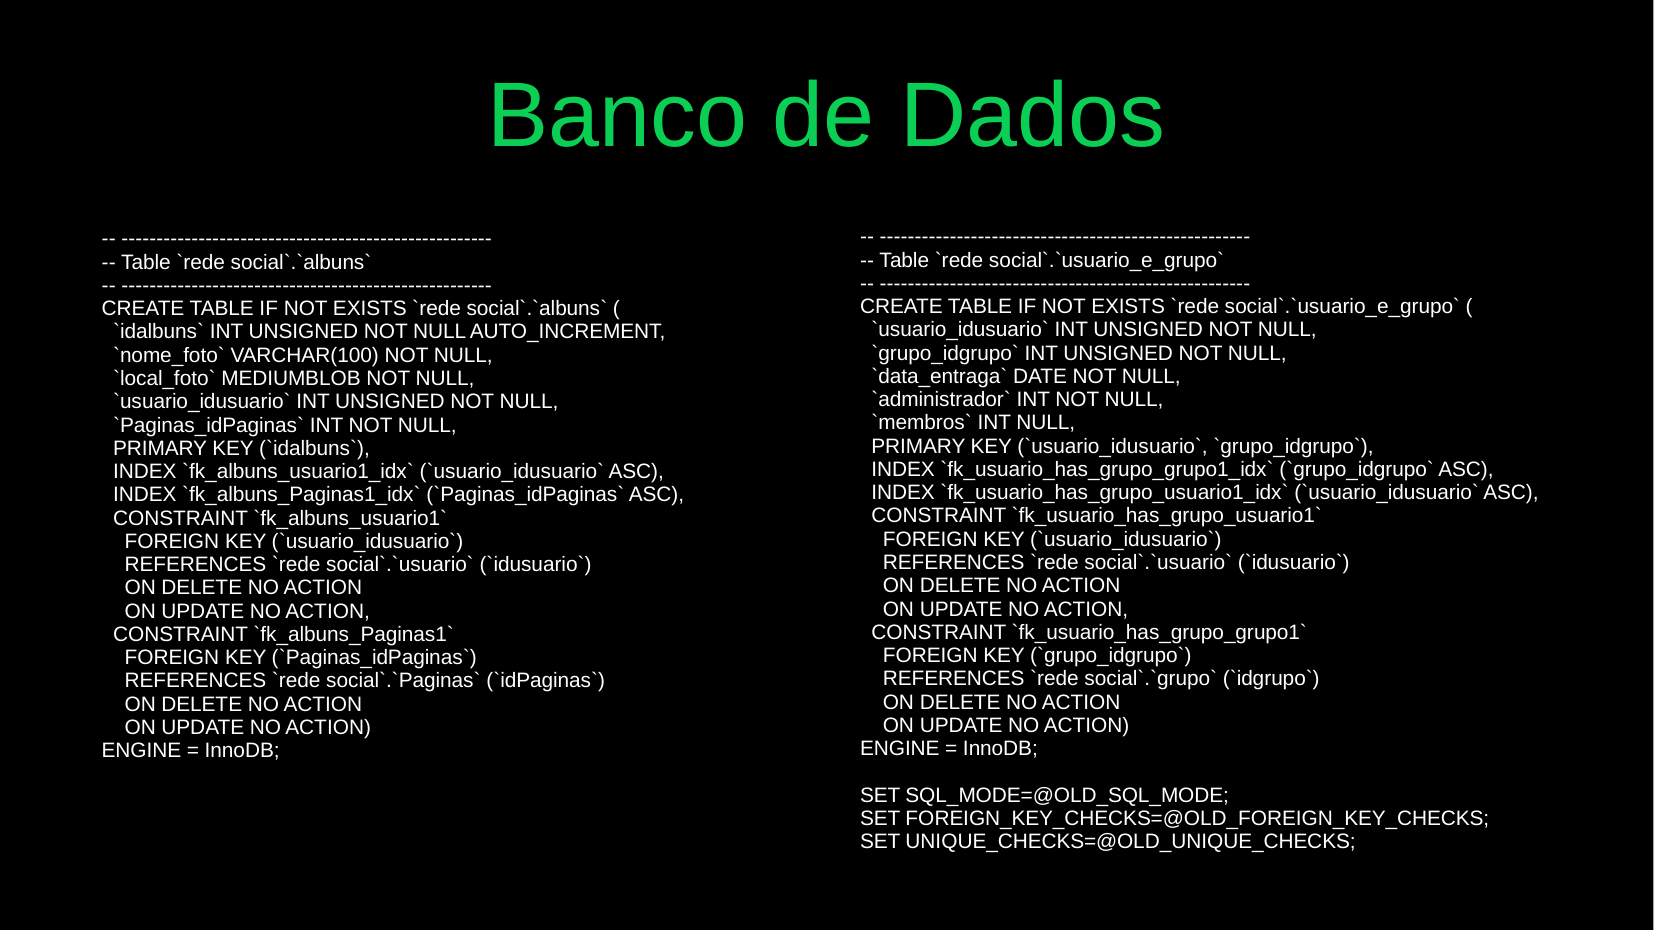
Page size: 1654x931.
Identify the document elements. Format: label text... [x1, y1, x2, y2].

title Banco de Dados [82, 37, 1571, 193]
text_box -- ----------------------------------------------------- -- Table `rede social`.`albuns` -- ----------------------------------------------------- CREATE TABLE IF NOT EXISTS `rede social`.`albuns` ( `idalbuns` INT UNSIGNED NOT NULL AUTO_INCREMENT, `nome_foto` VARCHAR(100) NOT NULL, `local_foto` MEDIUMBLOB NOT NULL, `usuario_idusuario` INT UNSIGNED NOT NULL, `Paginas_idPaginas` INT NOT NULL, PRIMARY KEY (`idalbuns`), INDEX `fk_albuns_usuario1_idx` (`usuario_idusuario` ASC), INDEX `fk_albuns_Paginas1_idx` (`Paginas_idPaginas` ASC), CONSTRAINT `fk_albuns_usuario1` FOREIGN KEY (`usuario_idusuario`) REFERENCES `rede social`.`usuario` (`idusuario`) ON DELETE NO ACTION ON UPDATE NO ACTION, CONSTRAINT `fk_albuns_Paginas1` FOREIGN KEY (`Paginas_idPaginas`) REFERENCES `rede social`.`Paginas` (`idPaginas`) ON DELETE NO ACTION ON UPDATE NO ACTION) ENGINE = InnoDB; [86, 219, 814, 770]
text_box -- ----------------------------------------------------- -- Table `rede social`.`usuario_e_grupo` -- ----------------------------------------------------- CREATE TABLE IF NOT EXISTS `rede social`.`usuario_e_grupo` ( `usuario_idusuario` INT UNSIGNED NOT NULL, `grupo_idgrupo` INT UNSIGNED NOT NULL, `data_entraga` DATE NOT NULL, `administrador` INT NOT NULL, `membros` INT NULL, PRIMARY KEY (`usuario_idusuario`, `grupo_idgrupo`), INDEX `fk_usuario_has_grupo_grupo1_idx` (`grupo_idgrupo` ASC), INDEX `fk_usuario_has_grupo_usuario1_idx` (`usuario_idusuario` ASC), CONSTRAINT `fk_usuario_has_grupo_usuario1` FOREIGN KEY (`usuario_idusuario`) REFERENCES `rede social`.`usuario` (`idusuario`) ON DELETE NO ACTION ON UPDATE NO ACTION, CONSTRAINT `fk_usuario_has_grupo_grupo1` FOREIGN KEY (`grupo_idgrupo`) REFERENCES `rede social`.`grupo` (`idgrupo`) ON DELETE NO ACTION ON UPDATE NO ACTION) ENGINE = InnoDB; SET SQL_MODE=@OLD_SQL_MODE; SET FOREIGN_KEY_CHECKS=@OLD_FOREIGN_KEY_CHECKS; SET UNIQUE_CHECKS=@OLD_UNIQUE_CHECKS; [845, 217, 1576, 861]
